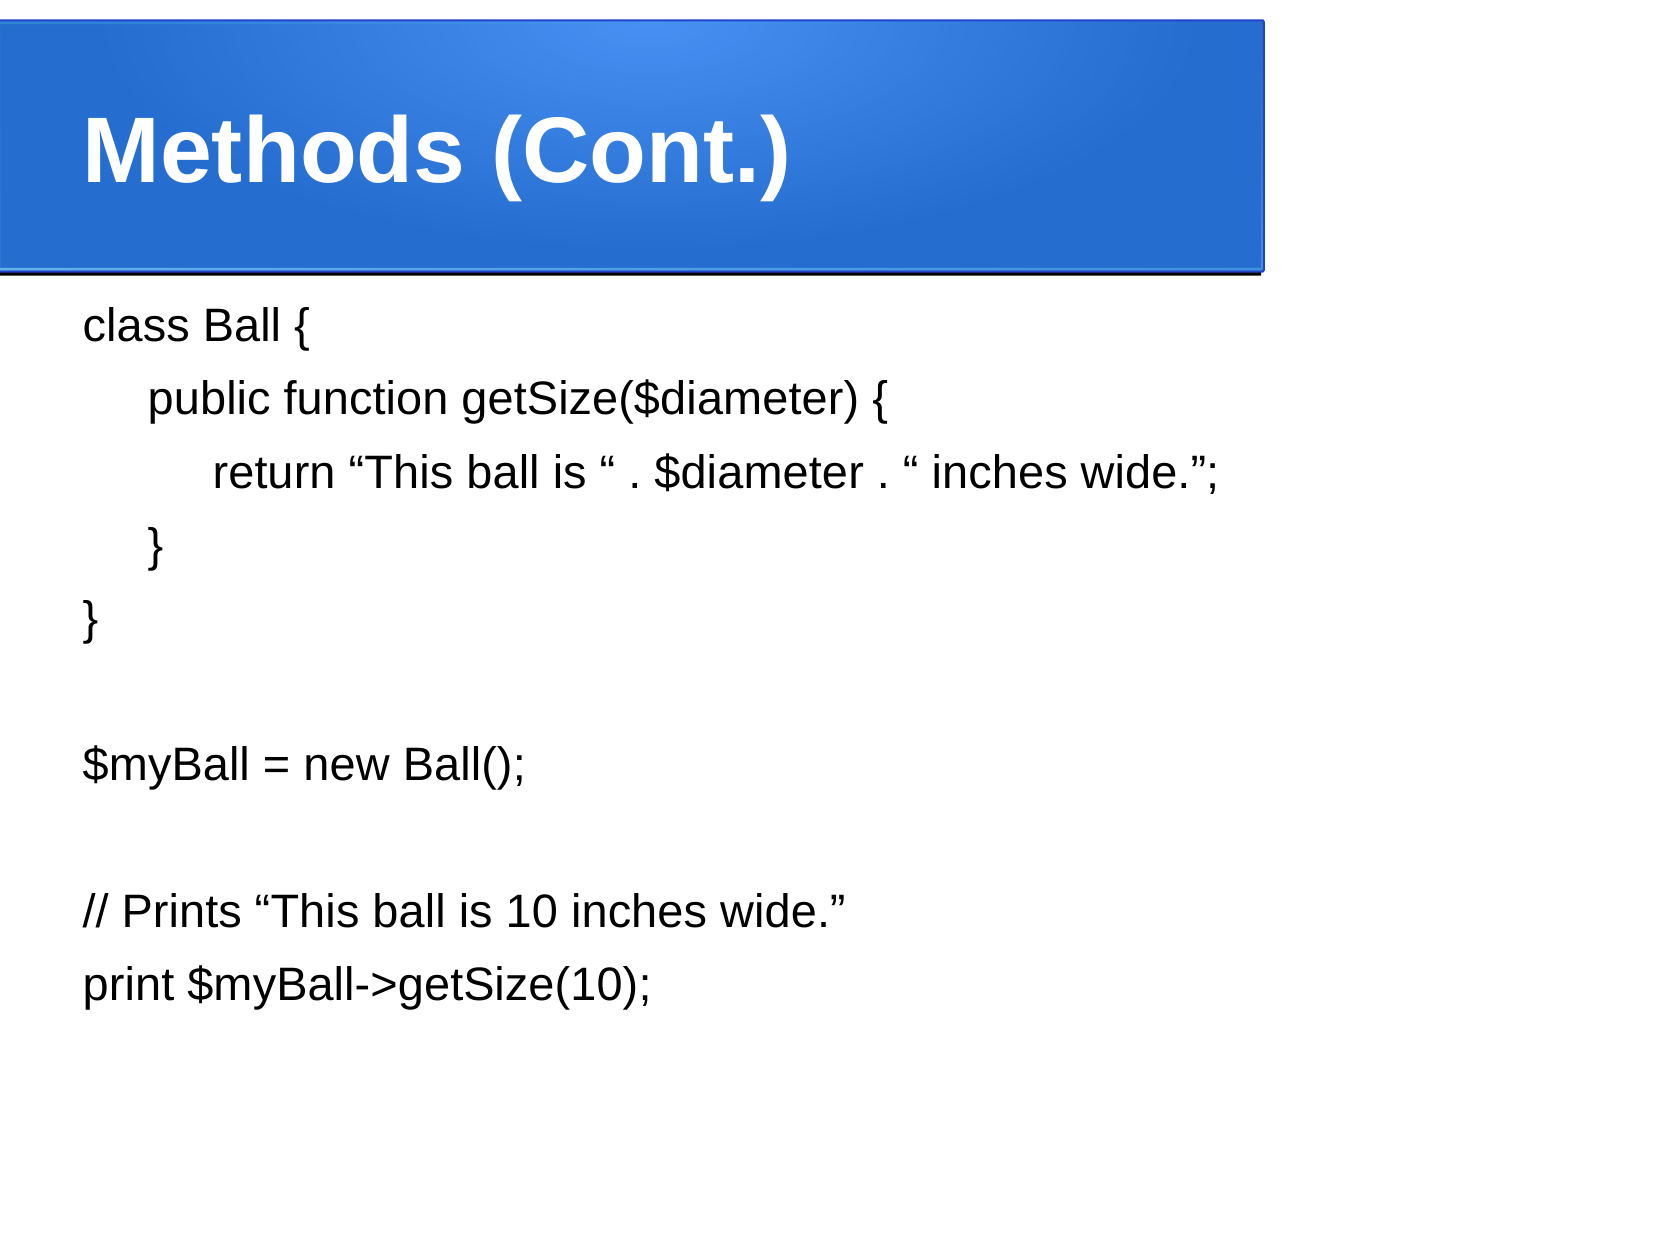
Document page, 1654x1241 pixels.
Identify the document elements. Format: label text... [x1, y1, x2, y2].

list class Ball { public function getSize($diameter) { return “This ball is “ . $diameter . “ inches wide.”; } } $myBall = new Ball(); // Prints “This ball is 10 inches wide.” print $myBall->getSize(10); [82, 299, 1571, 1019]
title Methods (Cont.) [82, 47, 1235, 252]
